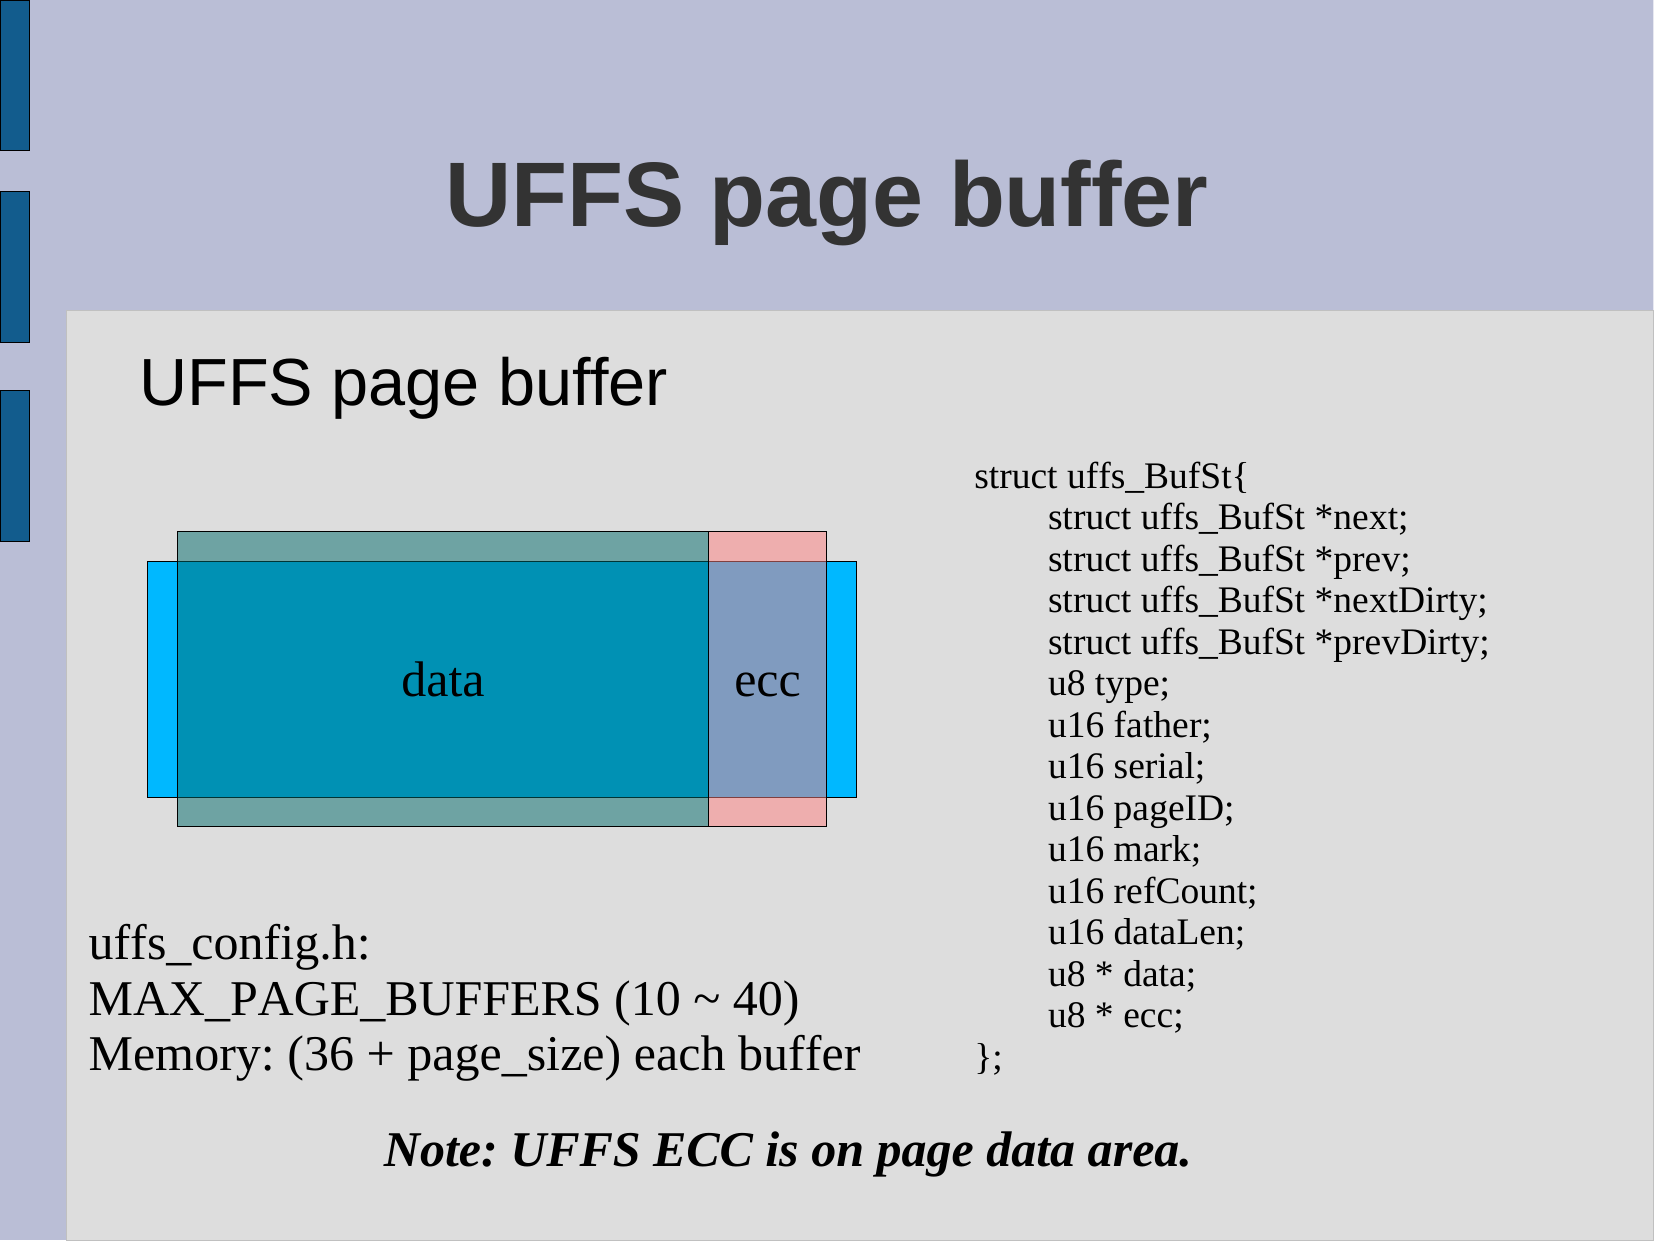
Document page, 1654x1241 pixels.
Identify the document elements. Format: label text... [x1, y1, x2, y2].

text_box struct uffs_BufSt{ struct uffs_BufSt *next; struct uffs_BufSt *prev; struct uffs_BufSt *nextDirty; struct uffs_BufSt *prevDirty; u8 type; u16 father; u16 serial; u16 pageID; u16 mark; u16 refCount; u16 dataLen; u8 * data; u8 * ecc; }; [974, 454, 1565, 1093]
text_box ecc [708, 531, 827, 827]
text_box [147, 561, 177, 798]
text_box data [177, 531, 708, 827]
list UFFS page buffer [121, 344, 1534, 443]
title UFFS page buffer [121, 91, 1534, 299]
text_box Note: UFFS ECC is on page data area. [383, 1122, 1477, 1179]
text_box [827, 561, 857, 798]
text_box uffs_config.h: MAX_PAGE_BUFFERS (10 ~ 40) Memory: (36 + page_size) each buffer [88, 915, 916, 1123]
